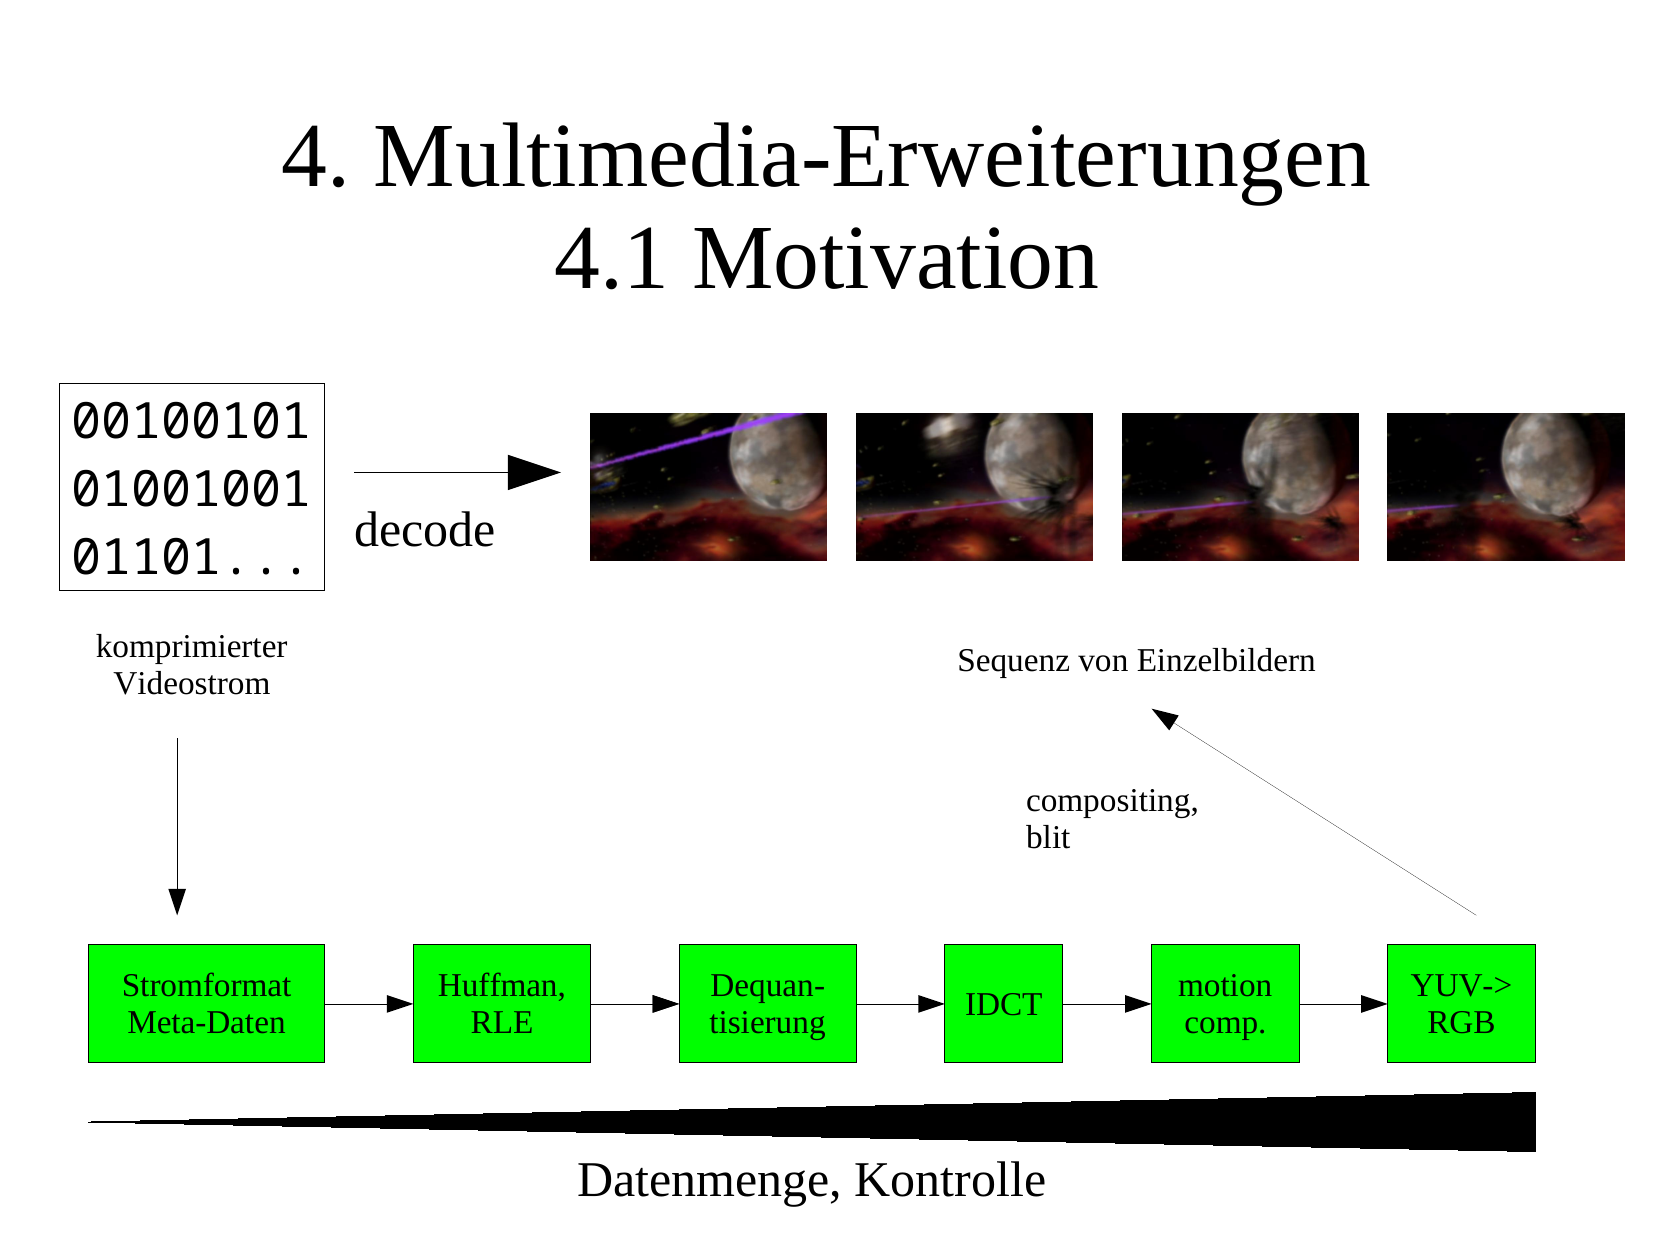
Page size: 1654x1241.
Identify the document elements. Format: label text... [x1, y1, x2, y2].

picture [1122, 413, 1359, 562]
text_box Stromformat Meta-Daten [88, 944, 325, 1063]
picture [856, 413, 1093, 562]
text_box motion comp. [1151, 944, 1300, 1063]
text_box komprimierter Videostrom [59, 620, 325, 709]
picture [590, 413, 827, 562]
text_box YUV-> RGB [1387, 944, 1536, 1063]
picture [1387, 413, 1625, 562]
text_box [88, 1092, 1536, 1151]
text_box Dequan- tisierung [679, 944, 857, 1063]
text_box Sequenz von Einzelbildern [767, 641, 1506, 680]
text_box IDCT [944, 944, 1063, 1063]
title 4. Multimedia-Erweiterungen 4.1 Motivation [121, 102, 1534, 311]
text_box Datenmenge, Kontrolle [88, 1151, 1536, 1212]
text_box decode [354, 501, 535, 562]
text_box compositing, blit [1025, 781, 1241, 857]
text_box 00100101 01001001 01101... [59, 383, 325, 591]
text_box Huffman, RLE [413, 944, 591, 1063]
